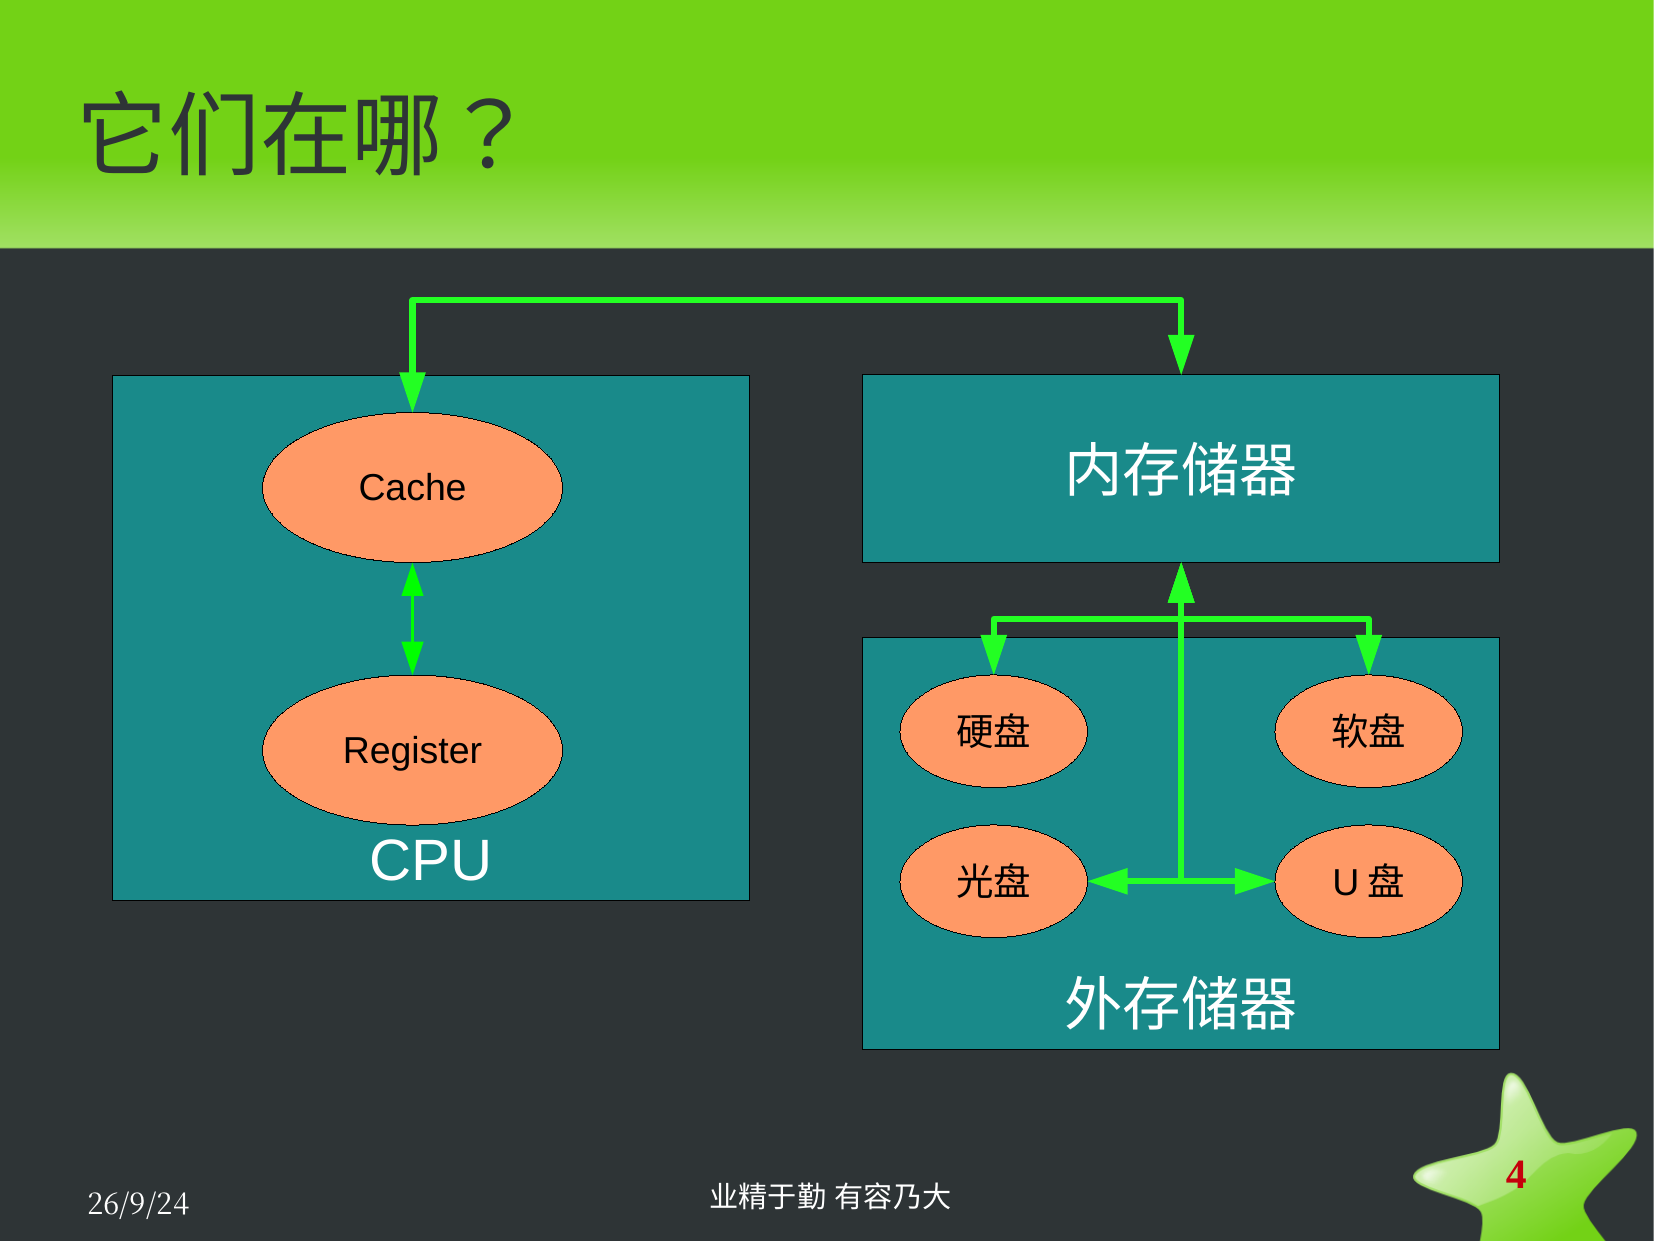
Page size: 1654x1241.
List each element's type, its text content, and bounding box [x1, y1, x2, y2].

text_box Cache [262, 412, 563, 563]
text_box 软盘 [1274, 674, 1463, 788]
text_box 光盘 [899, 824, 1088, 938]
text_box 硬盘 [899, 674, 1088, 788]
picture [0, 0, 1654, 1241]
text_box CPU [112, 375, 750, 901]
text_box U盘 [1274, 824, 1463, 938]
title 它们在哪？ [76, 29, 1565, 237]
text_box Register [262, 675, 563, 826]
text_box 外存储器 [862, 637, 1500, 1050]
text_box 内存储器 [862, 374, 1500, 563]
